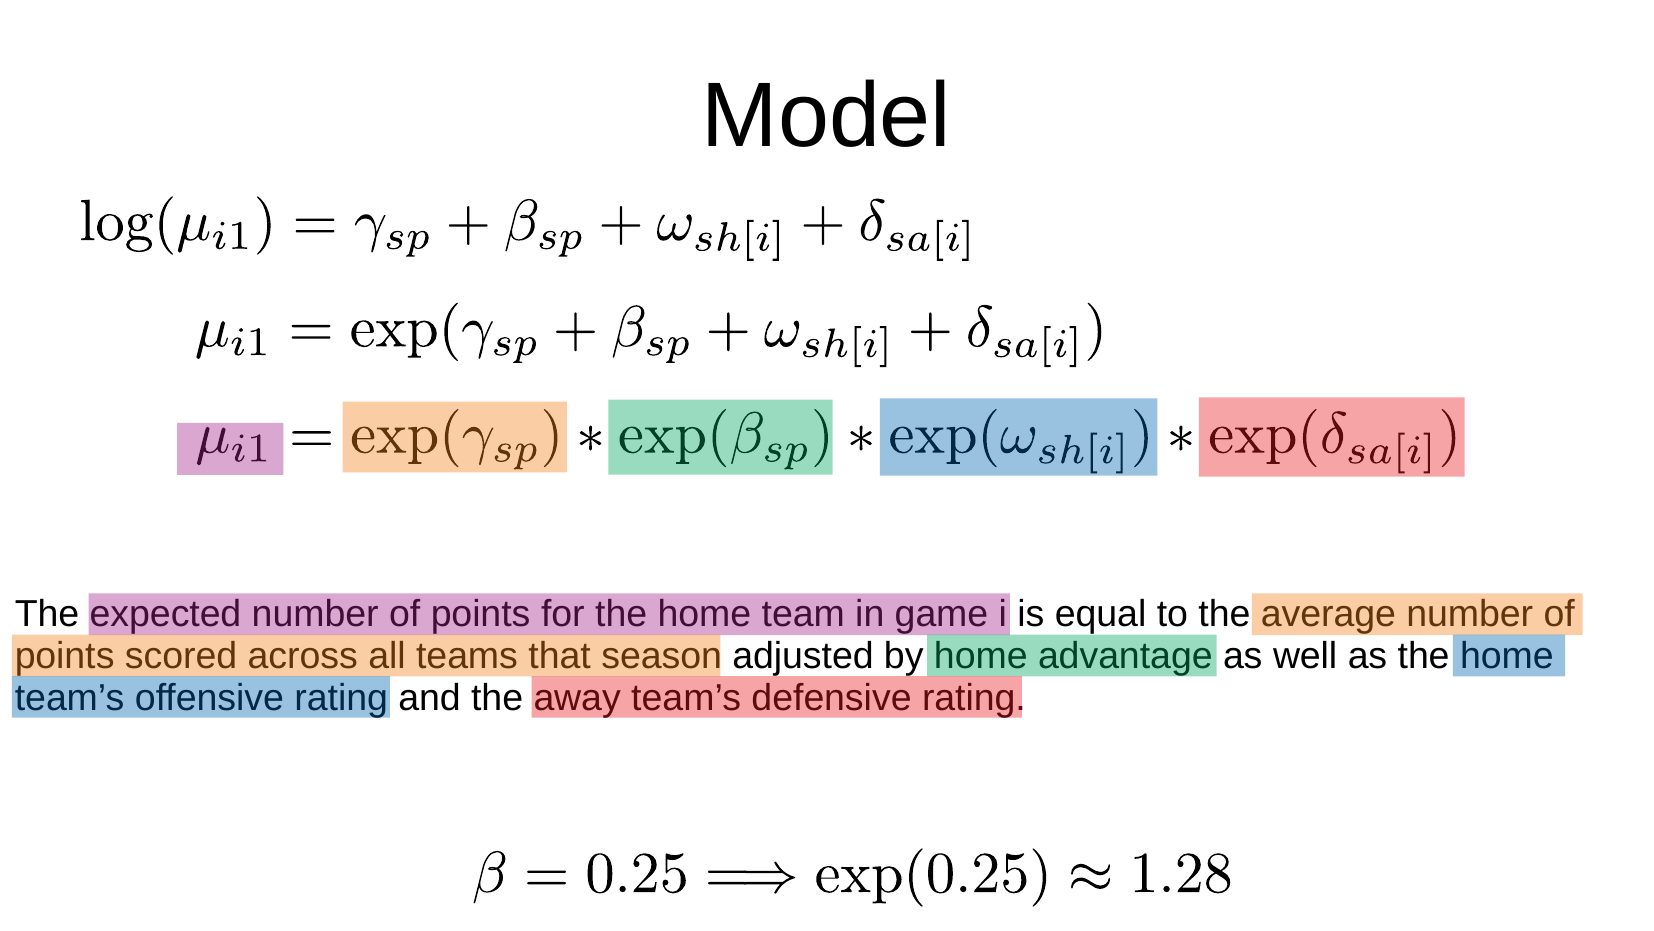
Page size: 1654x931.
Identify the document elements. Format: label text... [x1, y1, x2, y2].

title Model [82, 37, 1571, 193]
text_box [196, 302, 1102, 368]
text_box [567, 408, 879, 471]
text_box [473, 848, 1231, 907]
text_box [198, 411, 342, 471]
text_box The expected number of points for the home team in game i is equal to the average number of points scored across all teams that season adjusted by home advantage as well as the home team’s offensive rating and the away team’s defensive rating. [0, 584, 1654, 768]
text_box [81, 196, 969, 261]
text_box [1158, 411, 1198, 471]
